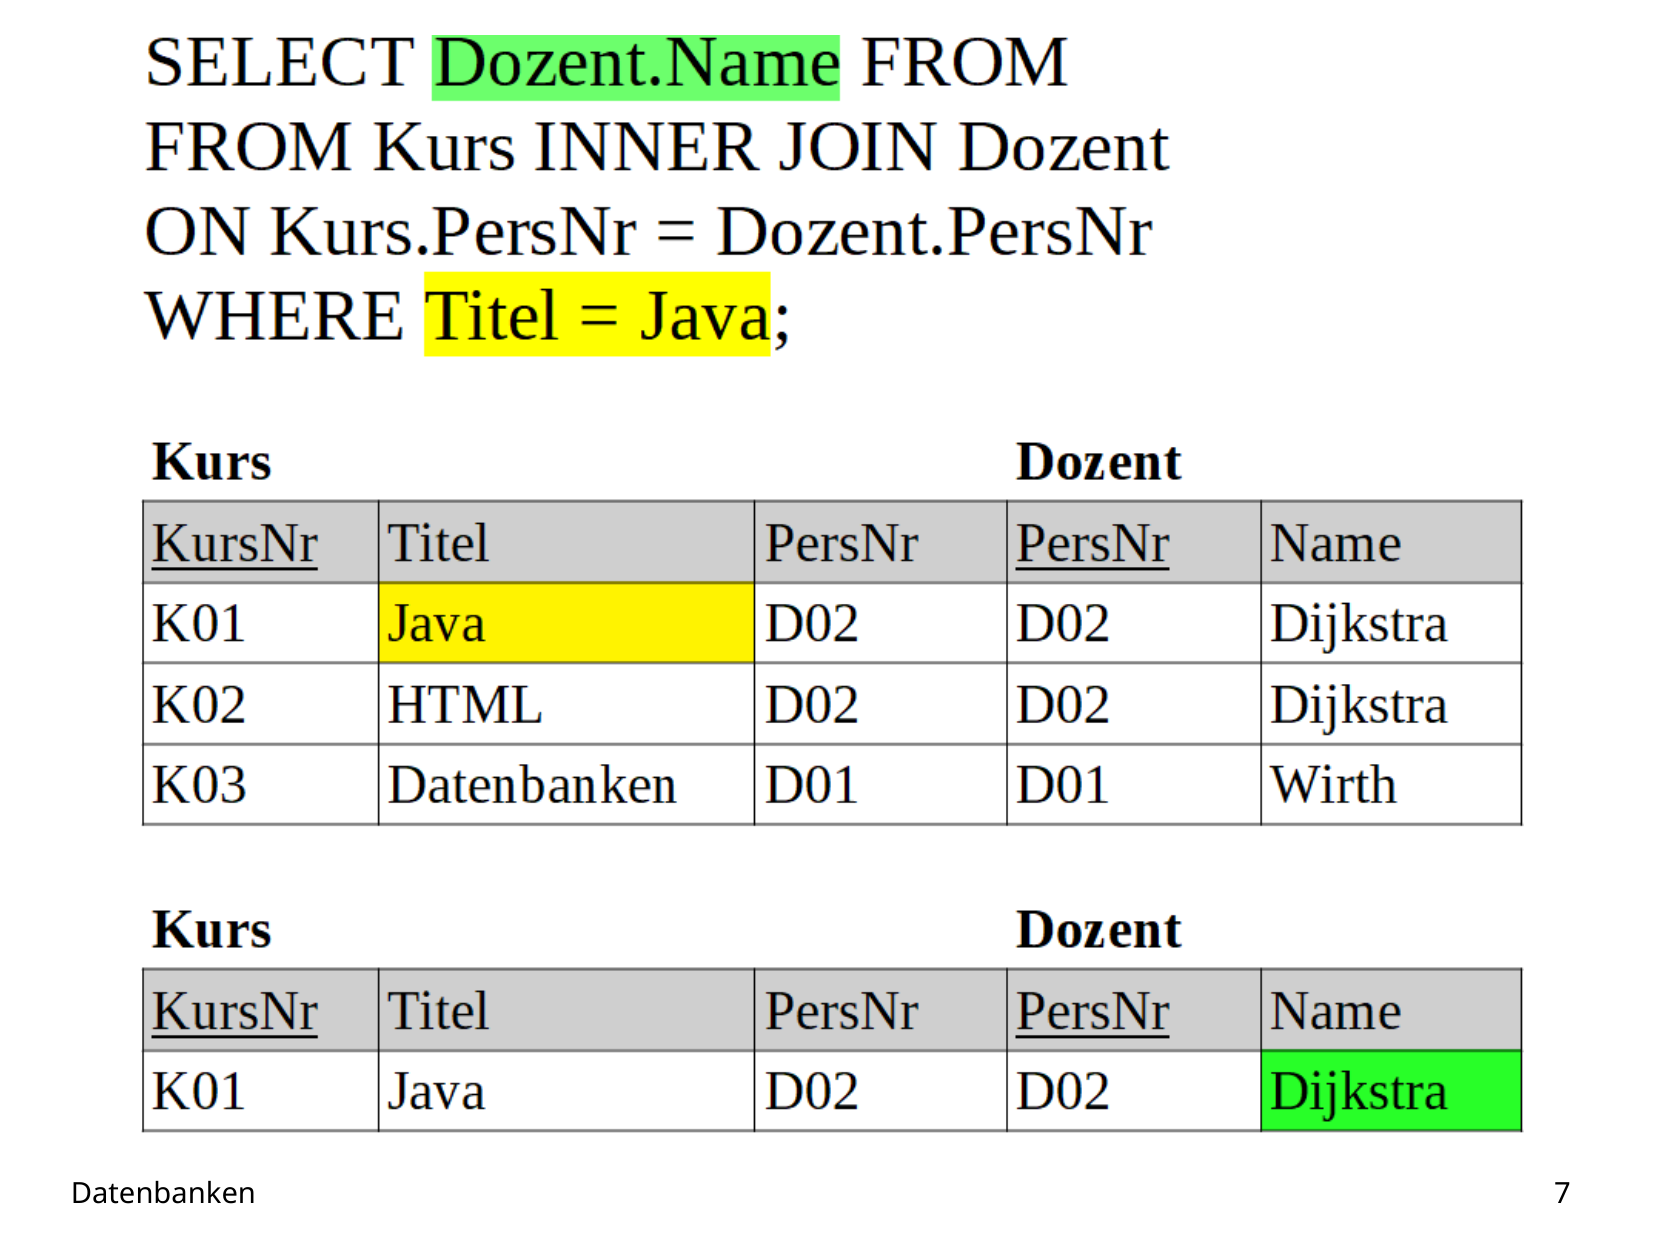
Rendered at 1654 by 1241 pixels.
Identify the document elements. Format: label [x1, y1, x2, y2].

picture [141, 35, 1524, 1134]
